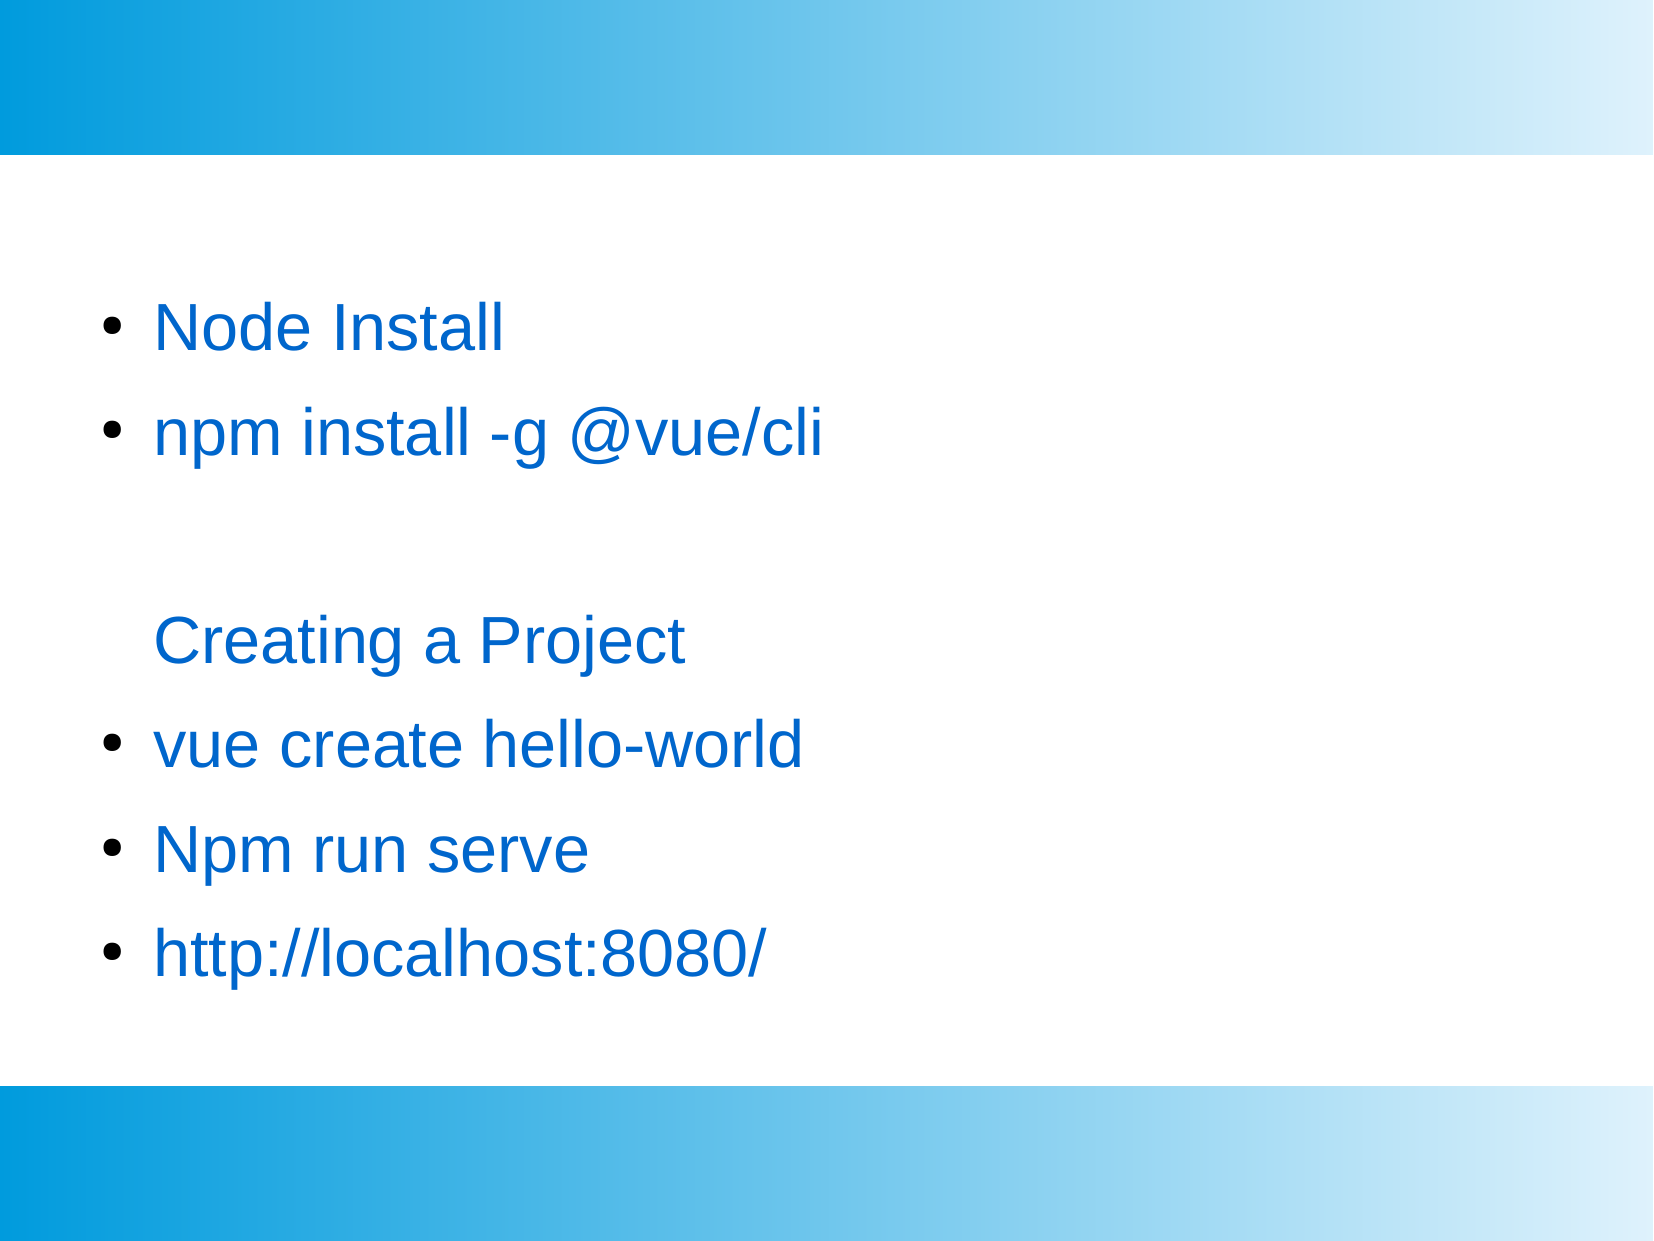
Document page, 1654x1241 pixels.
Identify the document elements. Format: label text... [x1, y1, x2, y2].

list Node Install npm install -g @vue/cli Creating a Project vue create hello-world Npm run serve http://localhost:8080/ [82, 290, 1571, 1010]
